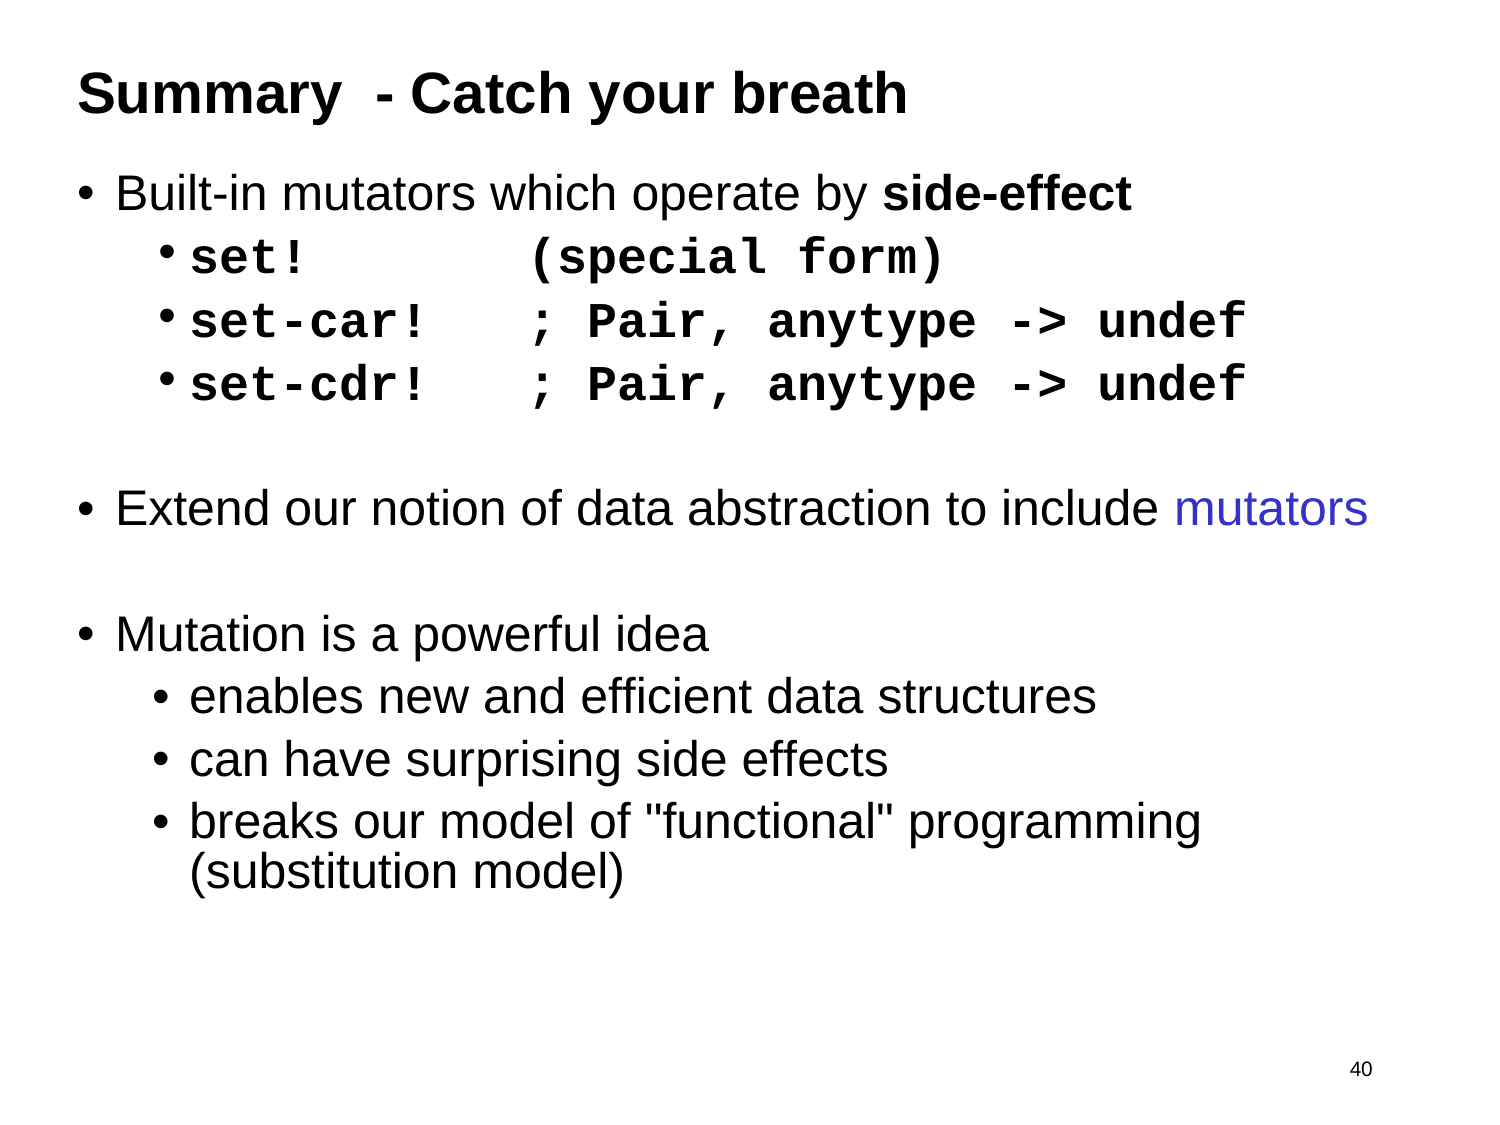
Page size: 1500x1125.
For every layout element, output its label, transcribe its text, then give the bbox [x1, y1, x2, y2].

title Summary - Catch your breath [62, 24, 1338, 162]
list Built-in mutators which operate by side-effect set! (special form) set-car! ; Pair, anytype -> undef set-cdr! ; Pair, anytype -> undef Extend our notion of data abstraction to include mutators Mutation is a powerful idea enables new and efficient data structures can have surprising side effects breaks our model of "functional" programming (substitution model) [62, 162, 1450, 1000]
